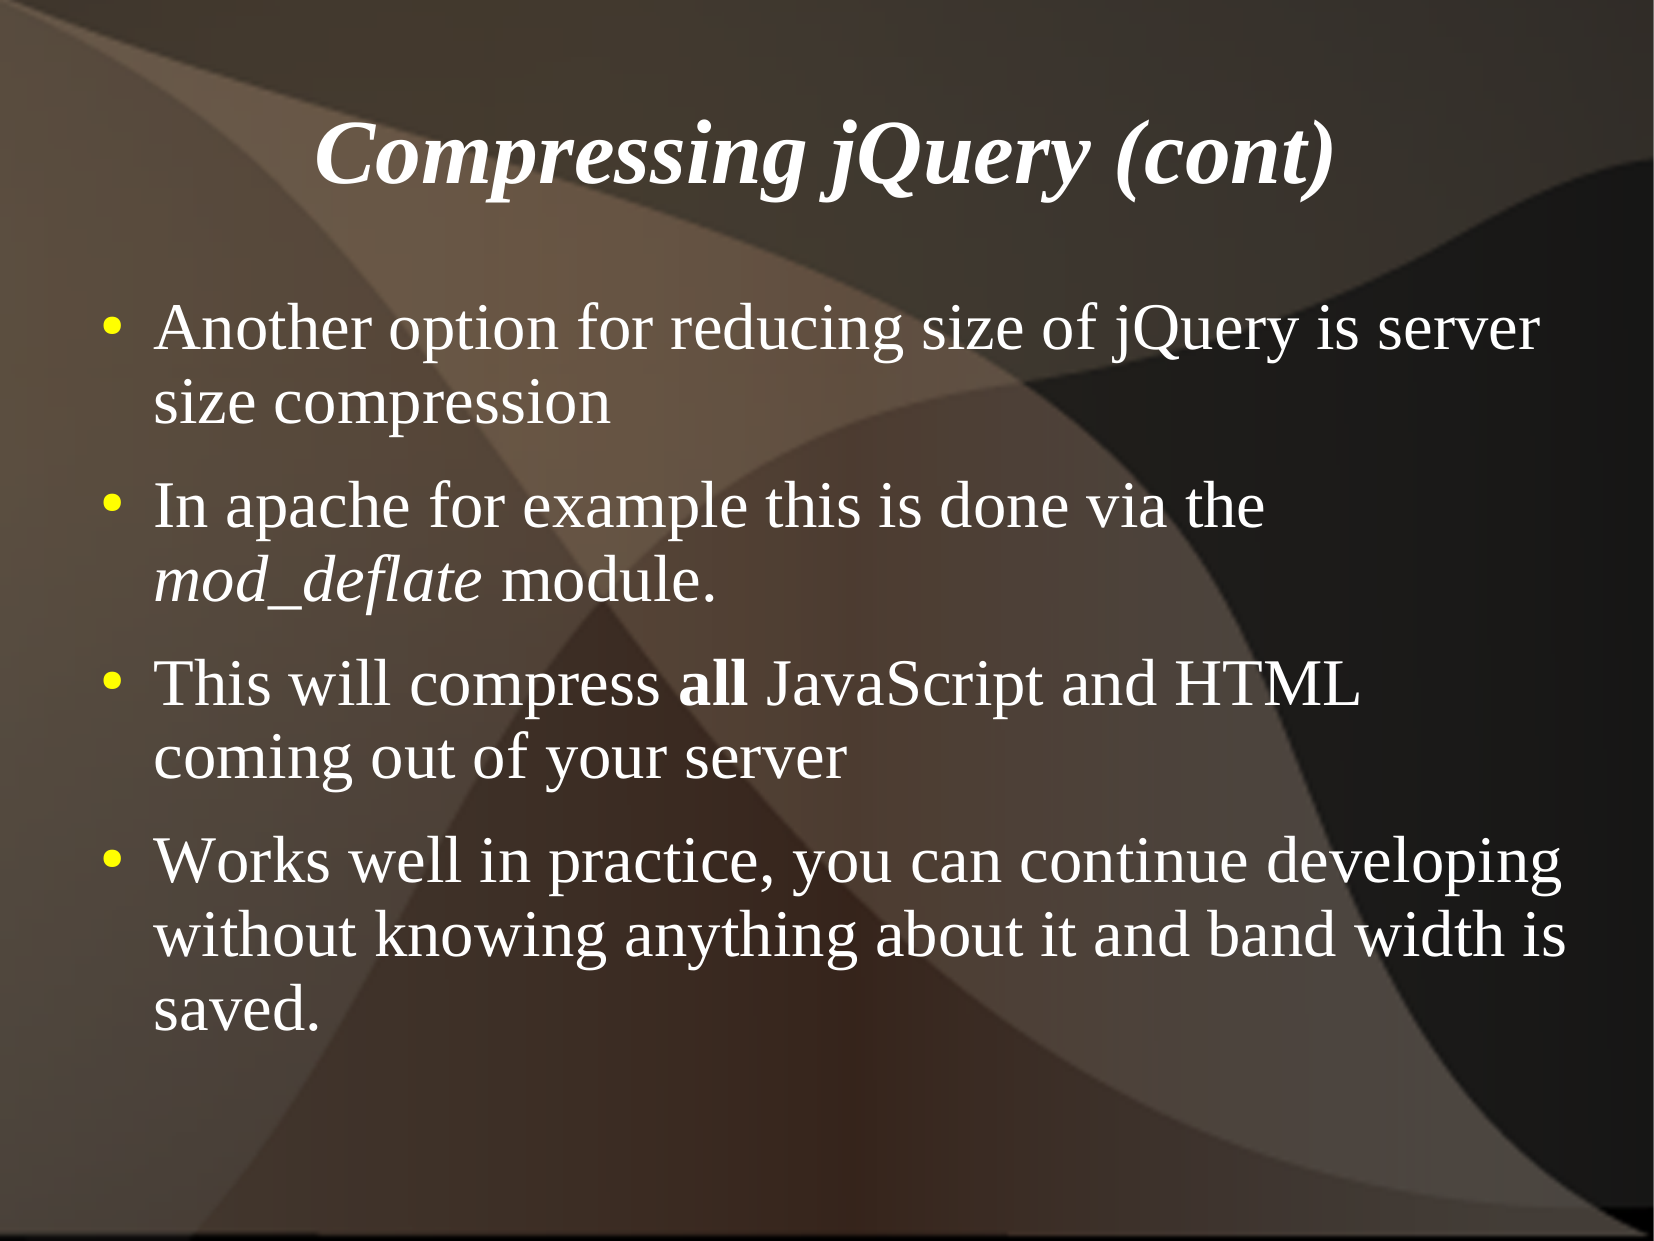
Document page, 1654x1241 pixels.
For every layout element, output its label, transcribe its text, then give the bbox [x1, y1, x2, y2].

title Compressing jQuery (cont) [82, 56, 1571, 250]
picture [0, 0, 1654, 1241]
list Another option for reducing size of jQuery is server size compression In apache for example this is done via the mod_deflate module. This will compress all JavaScript and HTML coming out of your server Works well in practice, you can continue developing without knowing anything about it and band width is saved. [82, 290, 1571, 1094]
